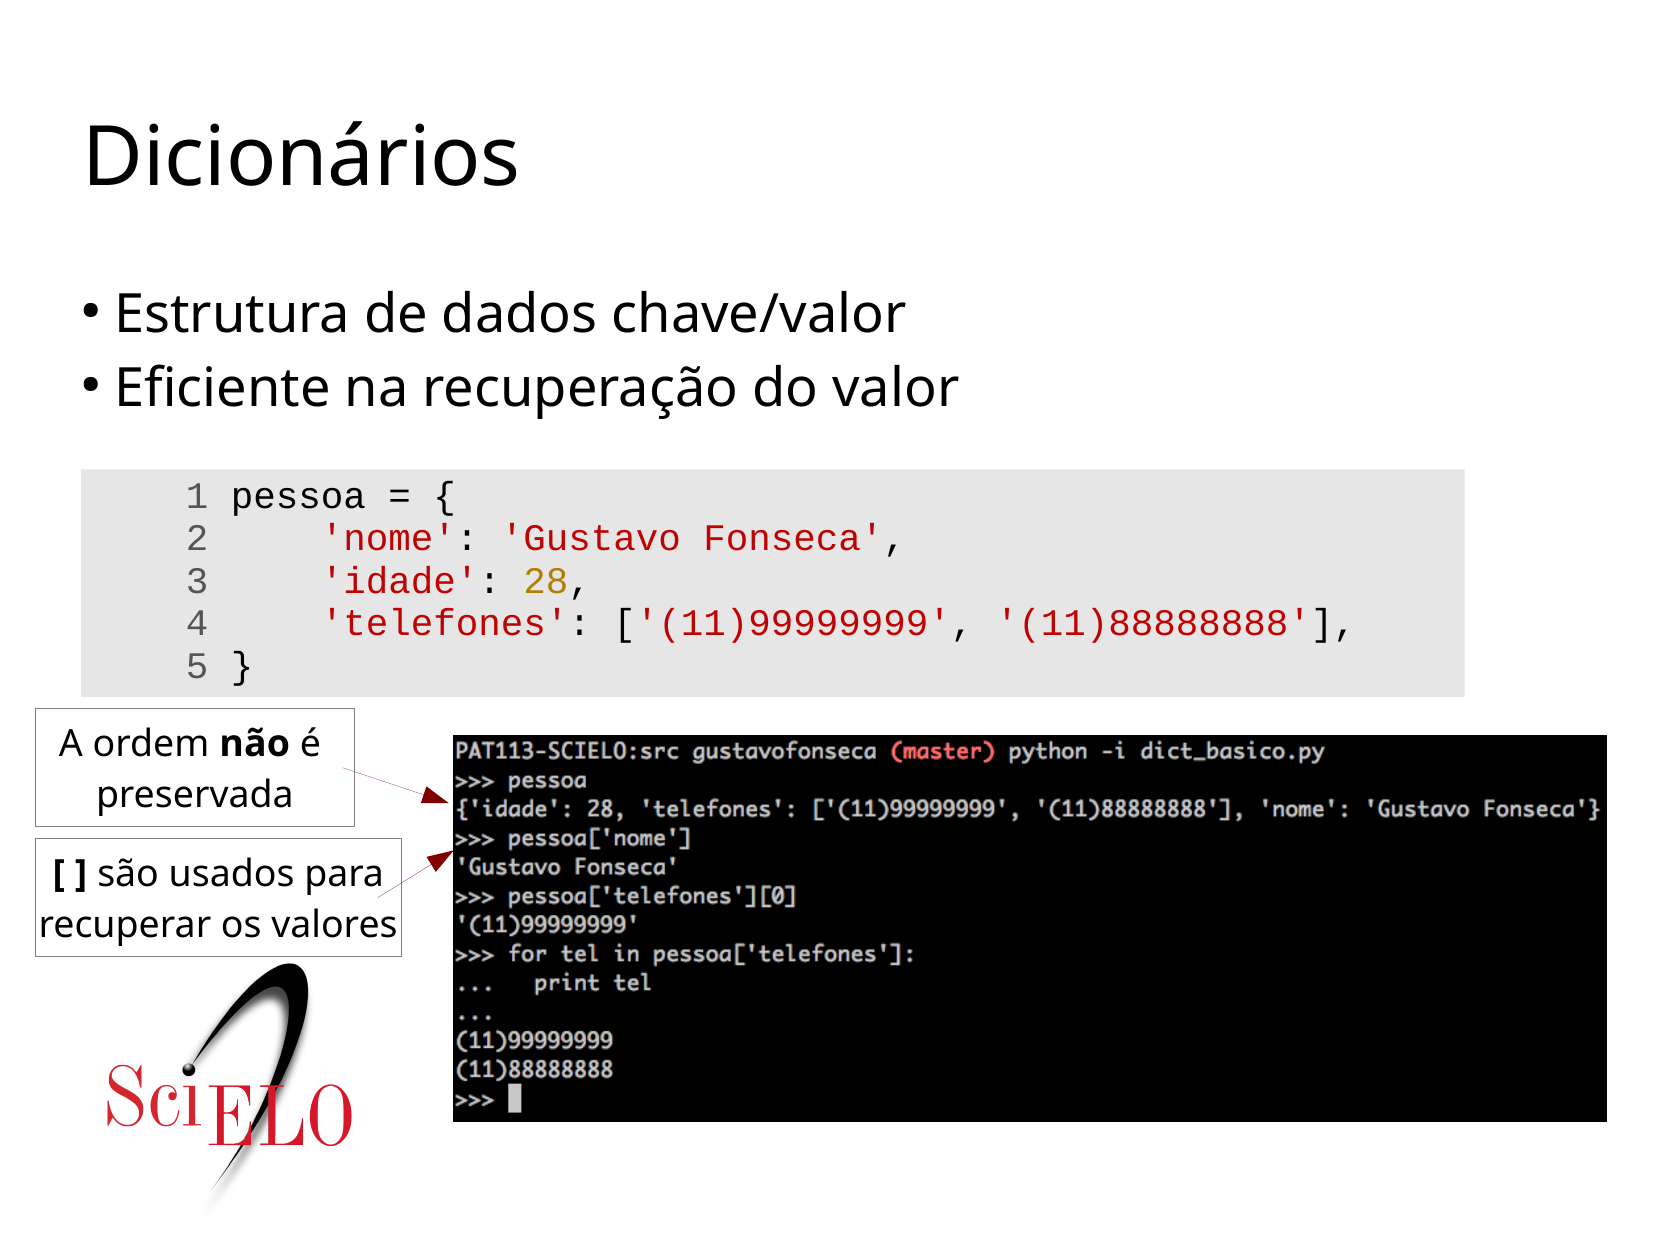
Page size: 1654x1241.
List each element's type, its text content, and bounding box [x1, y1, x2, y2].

text_box A ordem não é preservada [35, 708, 355, 827]
picture [453, 735, 1607, 1123]
title Dicionários [82, 49, 1571, 257]
text_box 1 pessoa = { 2 'nome': 'Gustavo Fonseca', 3 'idade': 28, 4 'telefones': ['(11)99999999', '(11)88888888'], 5 } [81, 469, 1465, 697]
picture [81, 957, 367, 1231]
subtitle Estrutura de dados chave/valor Eficiente na recuperação do valor [81, 275, 1537, 571]
text_box [ ] são usados para recuperar os valores [35, 838, 402, 957]
